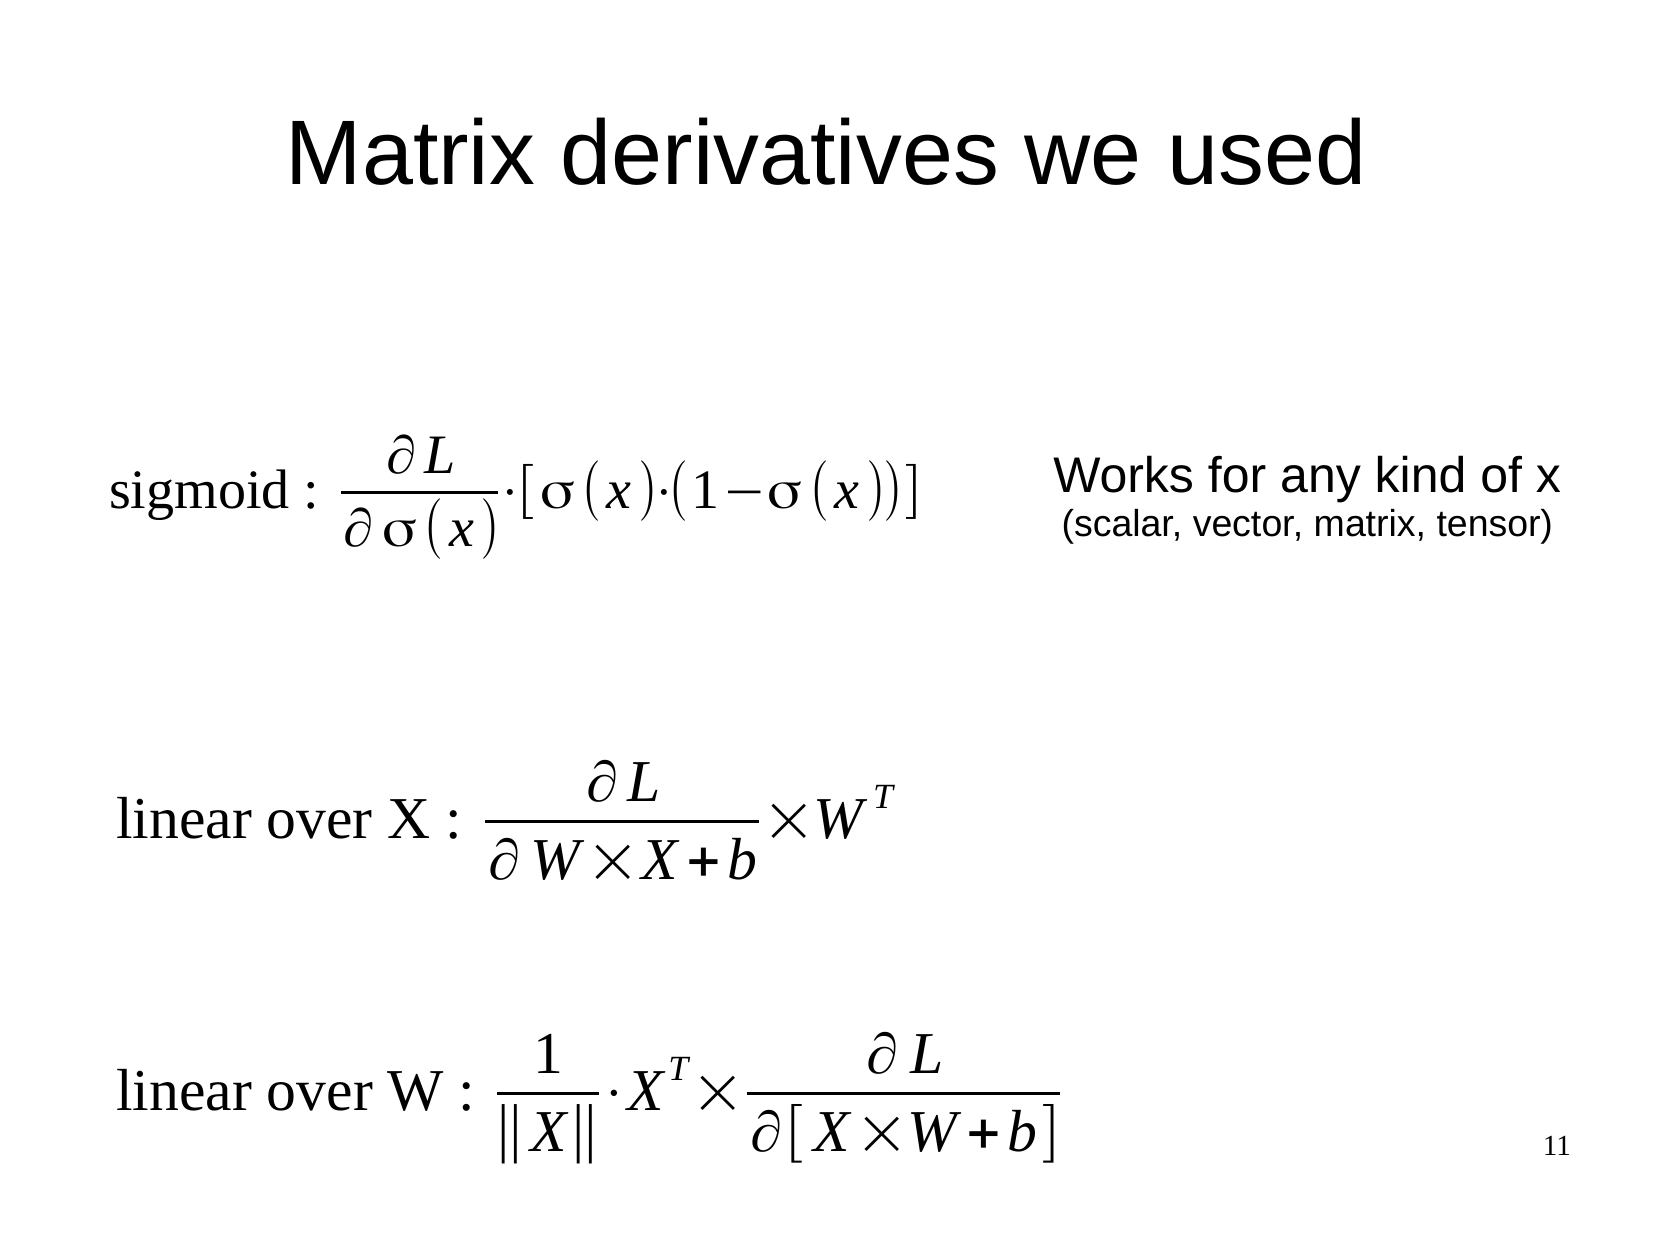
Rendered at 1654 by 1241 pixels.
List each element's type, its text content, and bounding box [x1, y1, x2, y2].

title Matrix derivatives we used [82, 49, 1571, 257]
chart [101, 749, 910, 892]
text_box Works for any kind of x (scalar, vector, matrix, tensor) [1038, 439, 1577, 553]
chart [95, 424, 936, 563]
chart [101, 1021, 1079, 1166]
